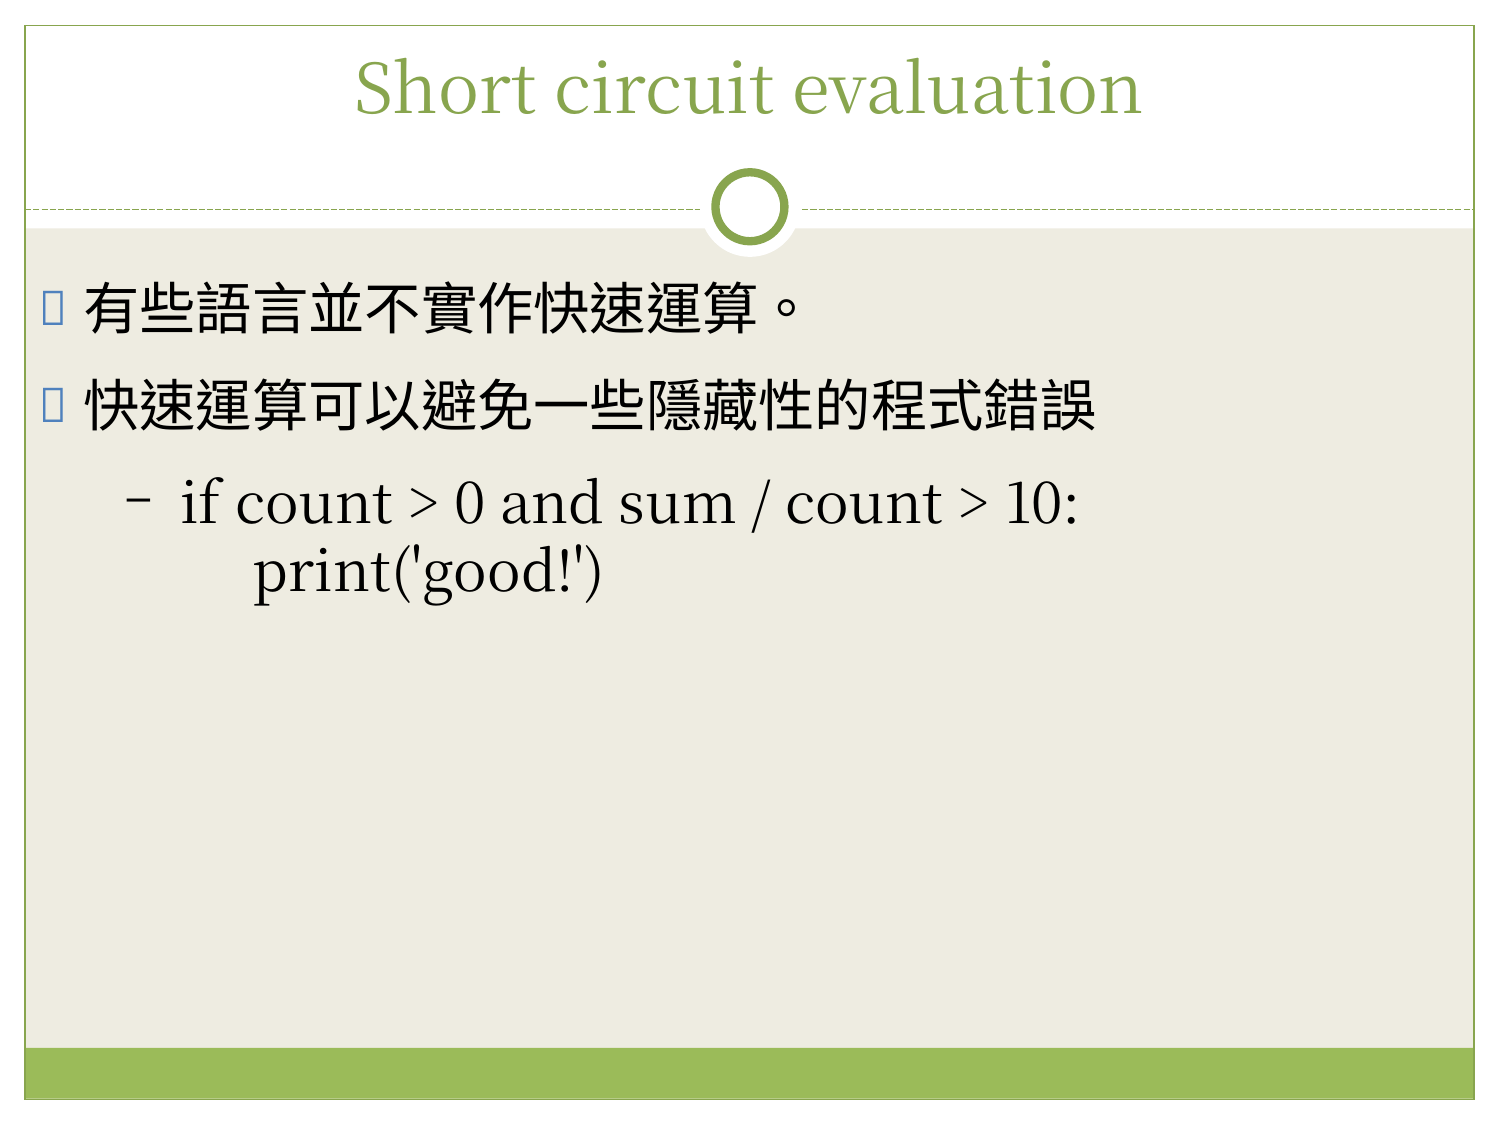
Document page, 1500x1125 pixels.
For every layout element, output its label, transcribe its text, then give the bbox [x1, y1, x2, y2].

title Short circuit evaluation [49, 37, 1450, 162]
list 有些語言並不實作快速運算。 快速運算可以避免一些隱藏性的程式錯誤 if count > 0 and sum / count > 10: print('good!') [23, 265, 1419, 1016]
